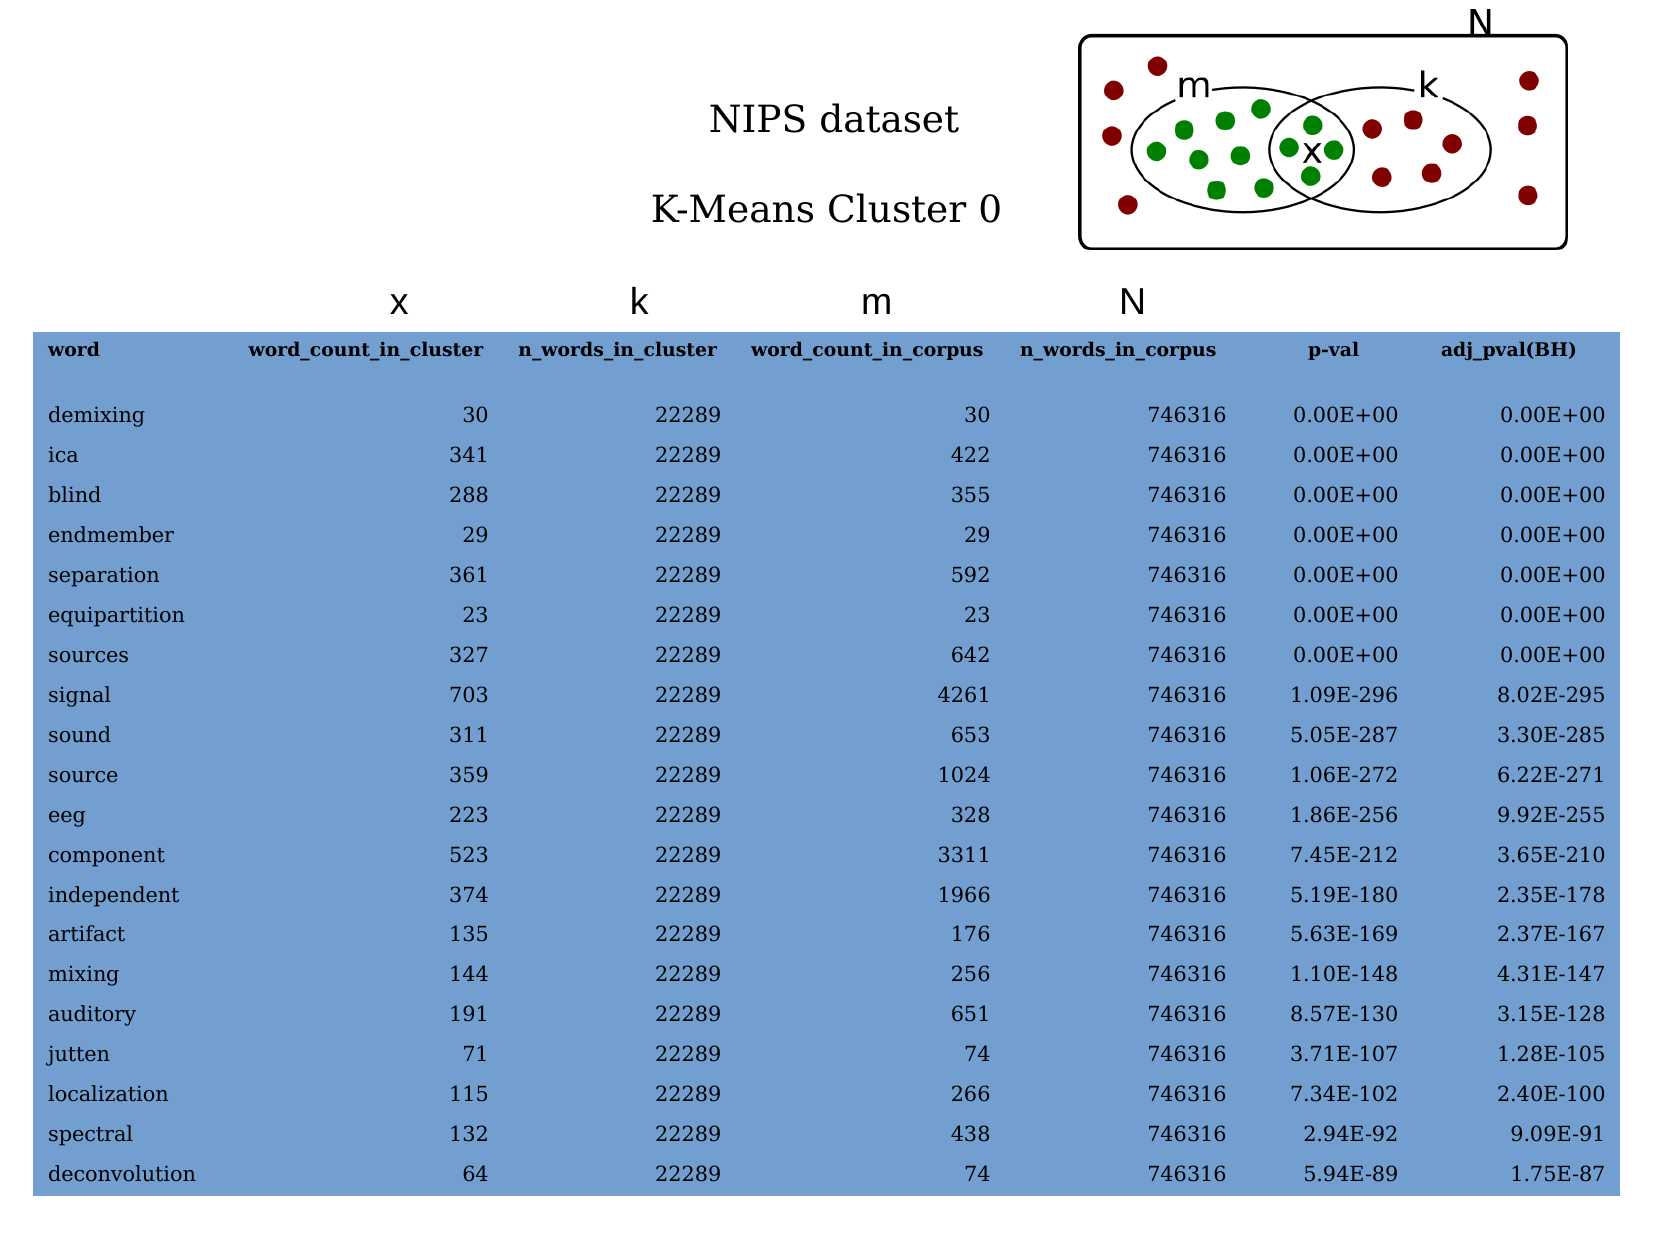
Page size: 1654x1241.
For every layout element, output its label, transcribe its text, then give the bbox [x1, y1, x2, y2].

table_cell 0.00E+00 [1413, 516, 1620, 556]
table_cell equipartition [33, 596, 234, 636]
text_box k [615, 273, 670, 344]
table_cell 7.45E-212 [1241, 835, 1413, 875]
table_cell 746316 [1005, 516, 1241, 556]
table_cell 0.00E+00 [1241, 396, 1413, 436]
table_cell jutten [33, 1035, 234, 1075]
table_cell 0.00E+00 [1241, 556, 1413, 596]
text_box x [375, 273, 430, 344]
table_cell 2.37E-167 [1413, 915, 1620, 955]
table_cell 746316 [1005, 1035, 1241, 1075]
table_cell 22289 [504, 915, 736, 955]
table_cell 1.06E-272 [1241, 756, 1413, 796]
table_cell 0.00E+00 [1241, 436, 1413, 476]
table_cell 359 [234, 756, 504, 796]
table_cell 22289 [504, 955, 736, 995]
table_cell 144 [234, 955, 504, 995]
table_cell 311 [234, 716, 504, 756]
table_cell 74 [736, 1035, 1005, 1075]
table_cell 223 [234, 796, 504, 835]
table_cell 0.00E+00 [1413, 396, 1620, 436]
table_cell 8.02E-295 [1413, 676, 1620, 716]
table_cell 746316 [1005, 1115, 1241, 1155]
table_cell 4261 [736, 676, 1005, 716]
table_cell 746316 [1005, 875, 1241, 915]
table_cell 22289 [504, 636, 736, 676]
table_cell 341 [234, 436, 504, 476]
table_cell 3.71E-107 [1241, 1035, 1413, 1075]
table_cell 176 [736, 915, 1005, 955]
table_cell 361 [234, 556, 504, 596]
table_cell source [33, 756, 234, 796]
table_cell 22289 [504, 1155, 736, 1196]
table_cell 5.05E-287 [1241, 716, 1413, 756]
table_cell spectral [33, 1115, 234, 1155]
table_cell deconvolution [33, 1155, 234, 1196]
table_cell 746316 [1005, 636, 1241, 676]
table_cell demixing [33, 396, 234, 436]
table_cell 746316 [1005, 436, 1241, 476]
table_header n_words_in_corpus [1005, 332, 1241, 396]
table_cell 29 [736, 516, 1005, 556]
table_cell sound [33, 716, 234, 756]
table_cell 3.30E-285 [1413, 716, 1620, 756]
table_cell 22289 [504, 796, 736, 835]
text_box m [846, 273, 916, 344]
table_cell 22289 [504, 835, 736, 875]
table_cell 746316 [1005, 556, 1241, 596]
table_header p-val [1241, 332, 1413, 396]
table_cell 746316 [1005, 396, 1241, 436]
table_cell 23 [736, 596, 1005, 636]
table_cell 1.75E-87 [1413, 1155, 1620, 1196]
text_box NIPS dataset [694, 90, 975, 149]
table_cell 7.34E-102 [1241, 1075, 1413, 1115]
table_cell 30 [234, 396, 504, 436]
table_cell mixing [33, 955, 234, 995]
table_cell 0.00E+00 [1241, 476, 1413, 516]
table_cell 0.00E+00 [1413, 596, 1620, 636]
table_cell eeg [33, 796, 234, 835]
picture [1078, 9, 1568, 250]
table_cell 746316 [1005, 676, 1241, 716]
table_cell 2.94E-92 [1241, 1115, 1413, 1155]
table_cell 3311 [736, 835, 1005, 875]
table_cell 1024 [736, 756, 1005, 796]
table_cell component [33, 835, 234, 875]
table_cell 132 [234, 1115, 504, 1155]
table_cell signal [33, 676, 234, 716]
table_cell 0.00E+00 [1413, 556, 1620, 596]
table_cell 746316 [1005, 756, 1241, 796]
table_cell 22289 [504, 556, 736, 596]
table_cell 592 [736, 556, 1005, 596]
table_cell 2.35E-178 [1413, 875, 1620, 915]
table_cell 22289 [504, 596, 736, 636]
table_cell 71 [234, 1035, 504, 1075]
table_cell 22289 [504, 676, 736, 716]
table_cell 9.09E-91 [1413, 1115, 1620, 1155]
table_cell 22289 [504, 436, 736, 476]
table_cell 746316 [1005, 716, 1241, 756]
table_cell localization [33, 1075, 234, 1115]
table_header adj_pval(BH) [1413, 332, 1620, 396]
table_cell 9.92E-255 [1413, 796, 1620, 835]
table_cell 1.86E-256 [1241, 796, 1413, 835]
table_cell 0.00E+00 [1413, 636, 1620, 676]
table_cell 4.31E-147 [1413, 955, 1620, 995]
text_box N [1104, 273, 1171, 344]
table_cell 5.19E-180 [1241, 875, 1413, 915]
table_cell endmember [33, 516, 234, 556]
table_cell 8.57E-130 [1241, 995, 1413, 1035]
table_cell 5.63E-169 [1241, 915, 1413, 955]
table_cell 642 [736, 636, 1005, 676]
table_cell 115 [234, 1075, 504, 1115]
table_cell 22289 [504, 716, 736, 756]
table_cell 256 [736, 955, 1005, 995]
table_cell 438 [736, 1115, 1005, 1155]
table_cell 22289 [504, 516, 736, 556]
table_cell 3.65E-210 [1413, 835, 1620, 875]
table_cell 327 [234, 636, 504, 676]
table_cell 6.22E-271 [1413, 756, 1620, 796]
table_cell 135 [234, 915, 504, 955]
table_cell 0.00E+00 [1413, 436, 1620, 476]
table_cell 746316 [1005, 915, 1241, 955]
table_cell 746316 [1005, 476, 1241, 516]
table_cell 1966 [736, 875, 1005, 915]
table_cell separation [33, 556, 234, 596]
table_cell 3.15E-128 [1413, 995, 1620, 1035]
table_cell 29 [234, 516, 504, 556]
table_cell 22289 [504, 756, 736, 796]
table_cell 523 [234, 835, 504, 875]
table_cell 746316 [1005, 835, 1241, 875]
table_cell 703 [234, 676, 504, 716]
table_cell ica [33, 436, 234, 476]
table_cell 374 [234, 875, 504, 915]
table_cell 1.09E-296 [1241, 676, 1413, 716]
table_cell 22289 [504, 396, 736, 436]
table_cell 422 [736, 436, 1005, 476]
table_cell artifact [33, 915, 234, 955]
table_cell 191 [234, 995, 504, 1035]
table_cell auditory [33, 995, 234, 1035]
table_cell 1.28E-105 [1413, 1035, 1620, 1075]
table_cell 5.94E-89 [1241, 1155, 1413, 1196]
table_cell 288 [234, 476, 504, 516]
table_cell 746316 [1005, 796, 1241, 835]
table_cell blind [33, 476, 234, 516]
table_cell 23 [234, 596, 504, 636]
table_cell 0.00E+00 [1241, 636, 1413, 676]
table_cell 22289 [504, 1035, 736, 1075]
table_cell 746316 [1005, 596, 1241, 636]
table_cell 746316 [1005, 1155, 1241, 1196]
table_cell 653 [736, 716, 1005, 756]
table_cell 355 [736, 476, 1005, 516]
table_cell 22289 [504, 875, 736, 915]
table_header word_count_in_corpus [736, 332, 1005, 396]
table_header n_words_in_cluster [504, 332, 736, 396]
table_cell 22289 [504, 1115, 736, 1155]
table_cell sources [33, 636, 234, 676]
table_cell 0.00E+00 [1241, 516, 1413, 556]
table_cell 30 [736, 396, 1005, 436]
table_cell 22289 [504, 476, 736, 516]
text_box K-Means Cluster 0 [636, 180, 1018, 239]
table_cell 746316 [1005, 995, 1241, 1035]
table_cell 651 [736, 995, 1005, 1035]
table_cell 266 [736, 1075, 1005, 1115]
table_cell 1.10E-148 [1241, 955, 1413, 995]
table_cell 74 [736, 1155, 1005, 1196]
table_cell 0.00E+00 [1241, 596, 1413, 636]
table_cell 746316 [1005, 1075, 1241, 1115]
table_header word_count_in_cluster [234, 332, 504, 396]
table_cell 0.00E+00 [1413, 476, 1620, 516]
table_cell 328 [736, 796, 1005, 835]
table_cell 64 [234, 1155, 504, 1196]
table_cell 22289 [504, 1075, 736, 1115]
table_cell 22289 [504, 995, 736, 1035]
table_header word [33, 332, 234, 396]
table_cell 746316 [1005, 955, 1241, 995]
table_cell independent [33, 875, 234, 915]
table_cell 2.40E-100 [1413, 1075, 1620, 1115]
